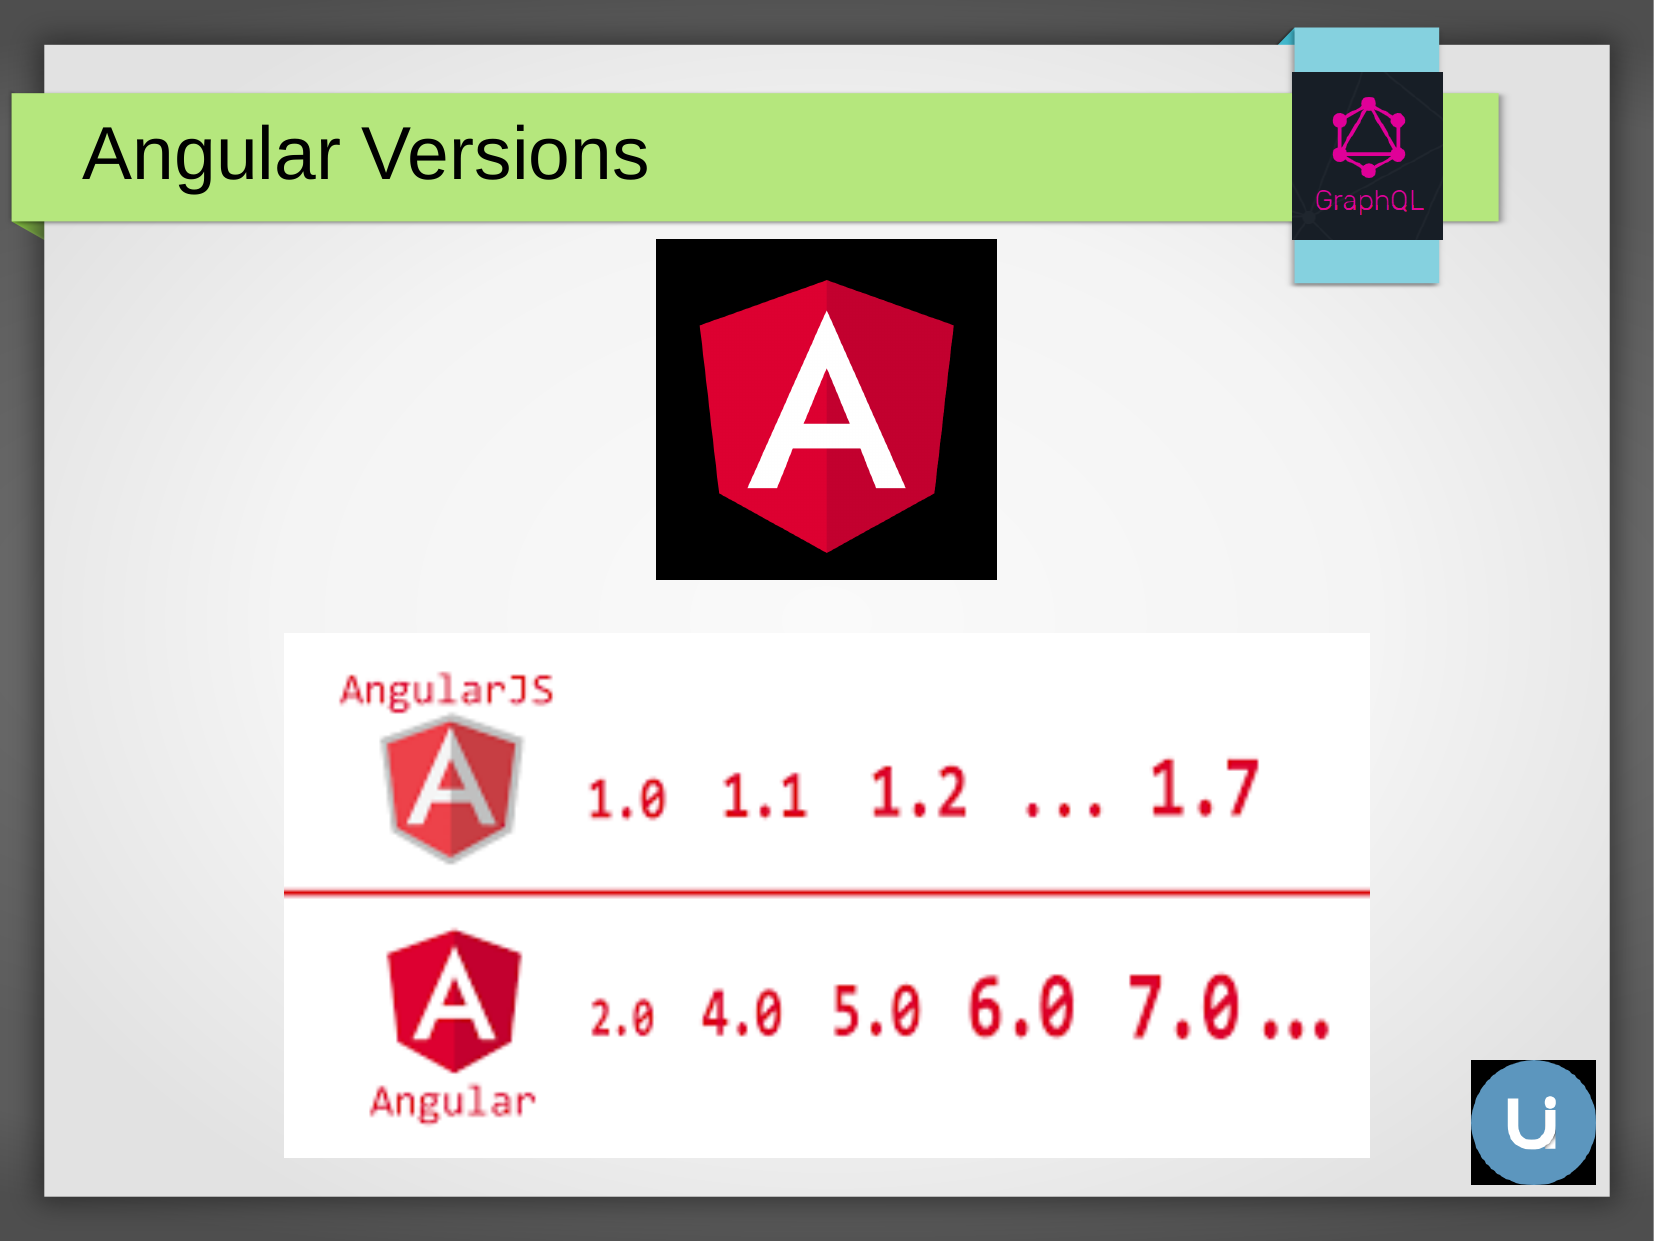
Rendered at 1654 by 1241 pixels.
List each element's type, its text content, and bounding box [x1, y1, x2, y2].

title Angular Versions [82, 94, 1264, 213]
picture [0, 0, 1654, 1241]
